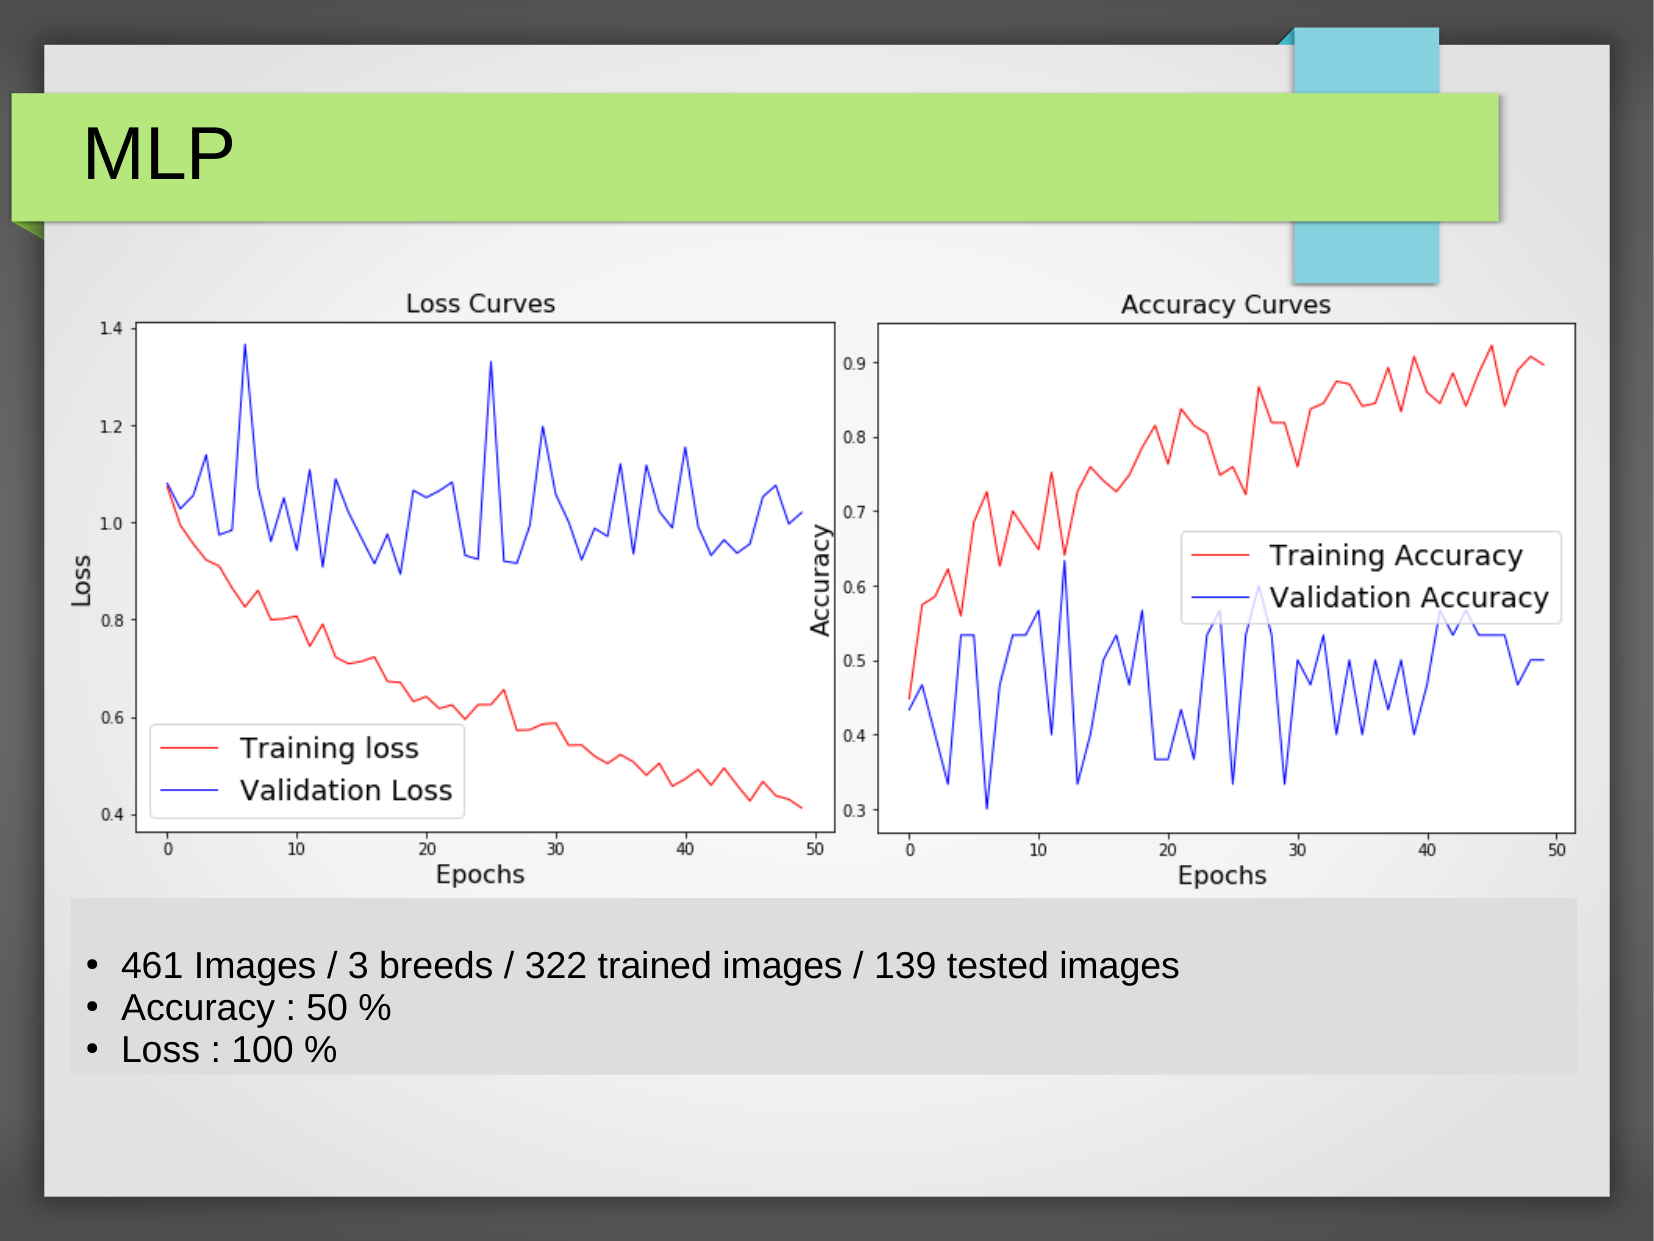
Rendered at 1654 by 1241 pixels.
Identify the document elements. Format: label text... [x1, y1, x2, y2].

title MLP [82, 94, 1264, 213]
picture [0, 0, 1654, 1241]
text_box 461 Images / 3 breeds / 322 trained images / 139 tested images Accuracy : 50 % Loss : 100 % [70, 898, 1577, 1075]
